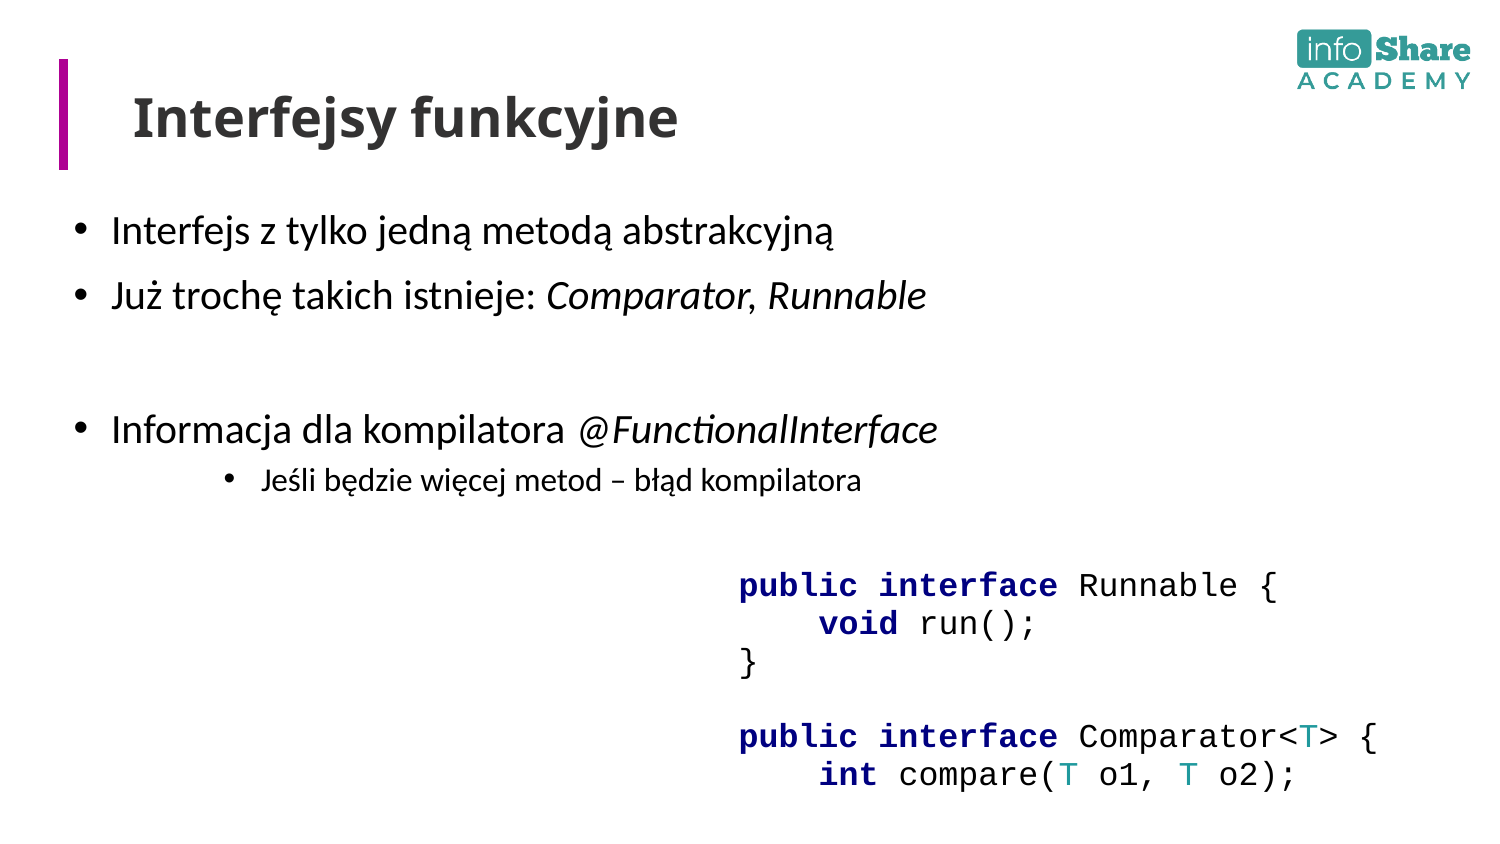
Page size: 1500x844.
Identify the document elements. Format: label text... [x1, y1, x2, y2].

text_box public interface Runnable { void run(); } public interface Comparator<T> { int compare(T o1, T o2); [724, 562, 1394, 803]
text_box Interfejs z tylko jedną metodą abstrakcyjną Już trochę takich istnieje: Comparator, Runnable Informacja dla kompilatora @FunctionalInterface Jeśli będzie więcej metod – błąd kompilatora [58, 200, 1335, 568]
title Interfejsy funkcyjne [118, 59, 1248, 200]
picture [1267, 0, 1500, 119]
